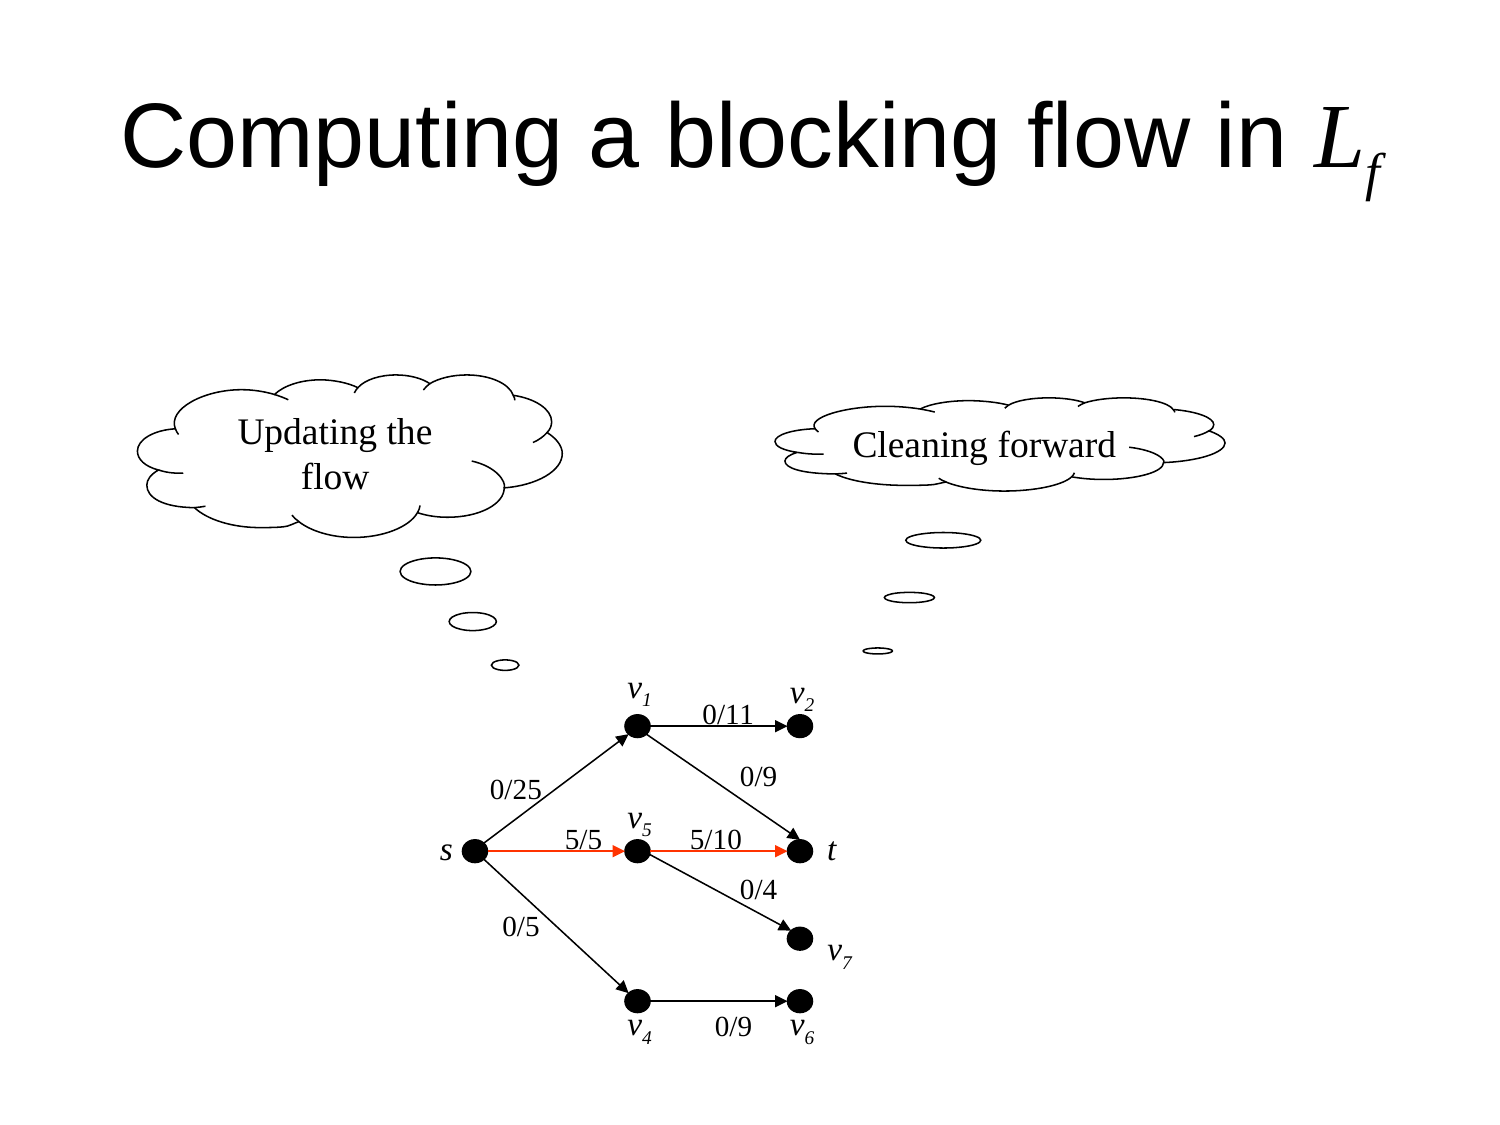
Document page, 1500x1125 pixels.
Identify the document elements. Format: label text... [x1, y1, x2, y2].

text_box Updating the flow [137, 374, 563, 538]
text_box [787, 839, 812, 862]
text_box Cleaning forward [884, 592, 935, 603]
text_box Cleaning forward [774, 397, 1226, 492]
text_box v4 [612, 994, 700, 1056]
text_box v7 [812, 919, 901, 981]
title Computing a blocking flow in Lf [75, 45, 1426, 233]
text_box v5 [612, 787, 700, 849]
text_box 5/10 [675, 812, 763, 863]
text_box 0/4 [724, 862, 813, 913]
text_box [629, 989, 648, 994]
text_box 5/5 [549, 812, 638, 863]
text_box [624, 714, 650, 738]
text_box v6 [774, 994, 863, 1056]
text_box [787, 927, 812, 951]
text_box s [425, 819, 476, 876]
text_box v2 [774, 662, 863, 724]
text_box v1 [612, 657, 700, 719]
text_box 0/9 [699, 999, 788, 1051]
text_box Updating the flow [449, 612, 497, 631]
text_box Cleaning forward [905, 532, 981, 549]
text_box 0/5 [487, 899, 576, 951]
text_box t [812, 819, 863, 876]
text_box [790, 989, 810, 994]
text_box 0/9 [724, 749, 813, 801]
text_box 0/11 [687, 687, 775, 738]
text_box [476, 839, 488, 863]
text_box Updating the flow [400, 557, 471, 586]
text_box 0/25 [474, 762, 563, 813]
text_box [638, 850, 649, 863]
text_box [787, 724, 813, 738]
